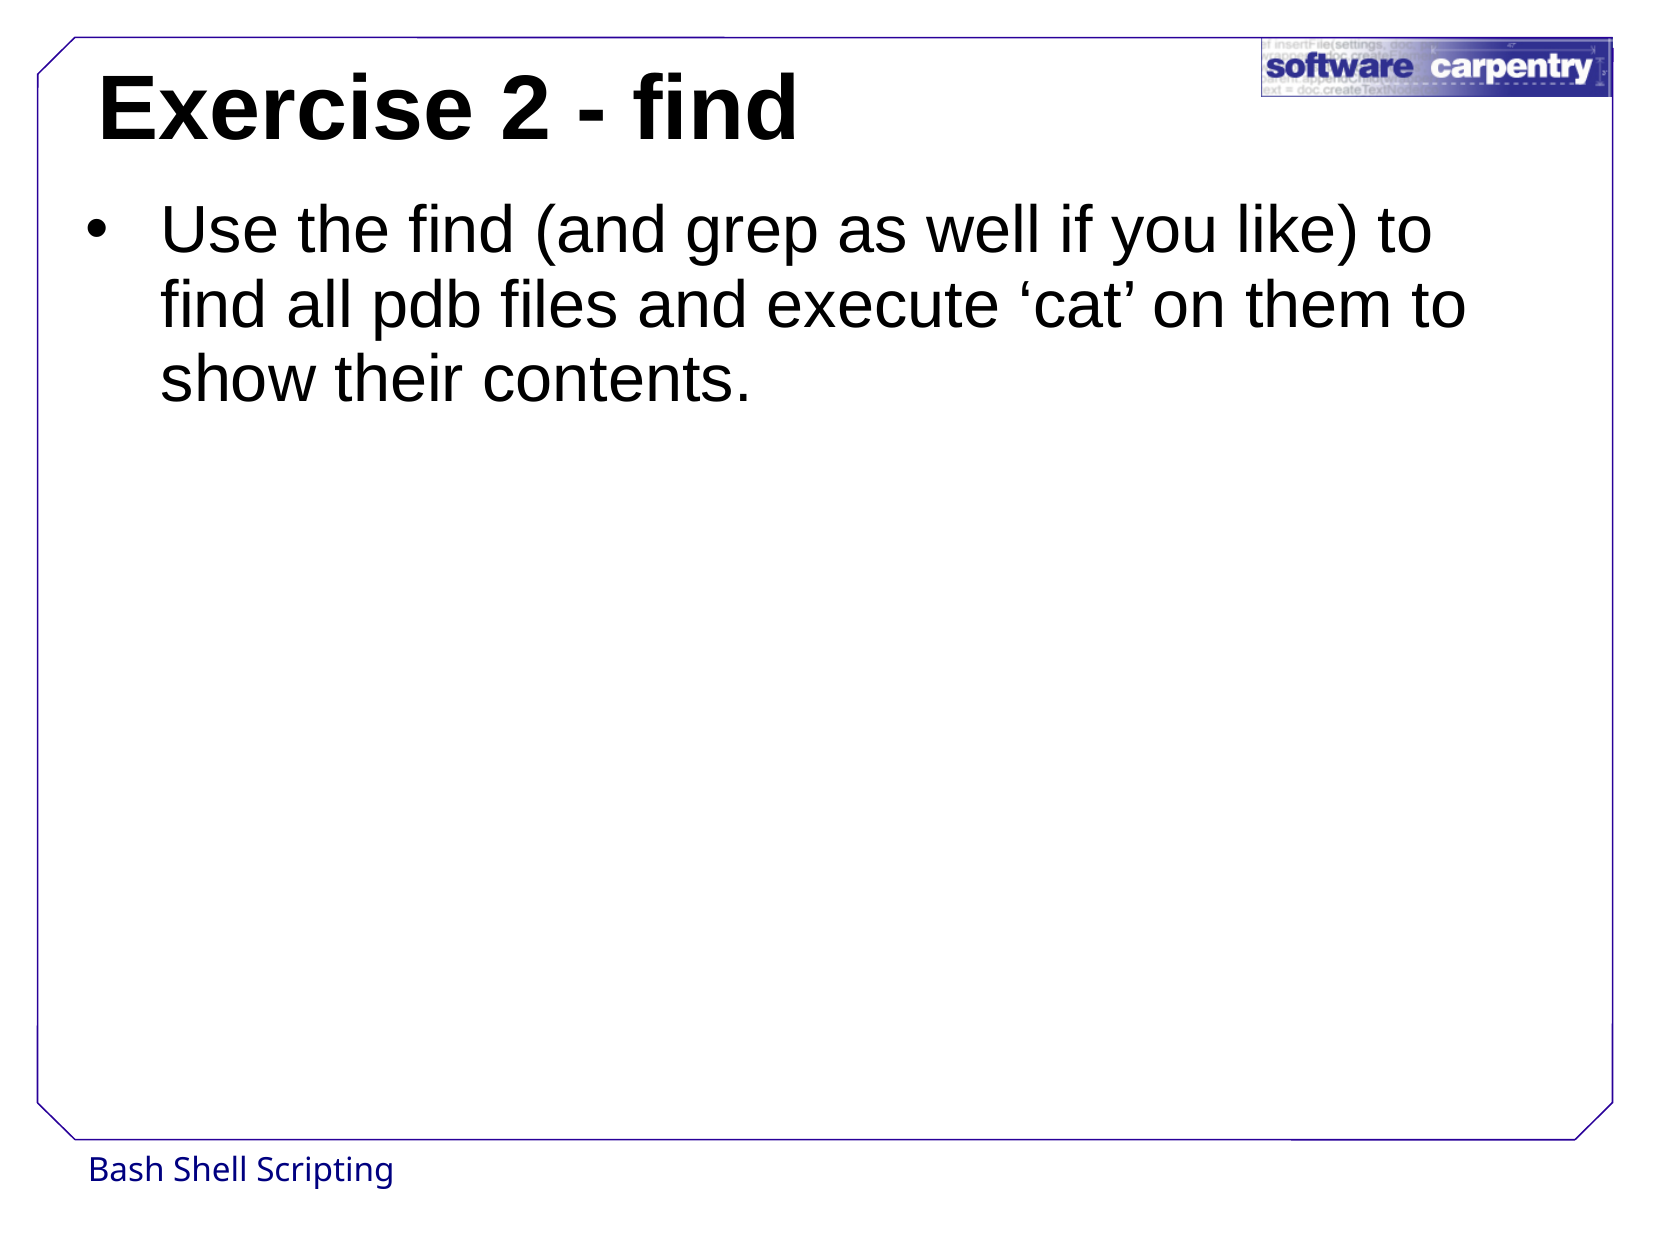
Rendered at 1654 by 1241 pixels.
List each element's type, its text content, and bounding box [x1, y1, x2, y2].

picture [1261, 39, 1613, 97]
list Use the find (and grep as well if you like) to find all pdb files and execute ‘cat’ on them to show their contents. [70, 185, 1571, 1112]
title Exercise 2 - find [82, 49, 1572, 372]
